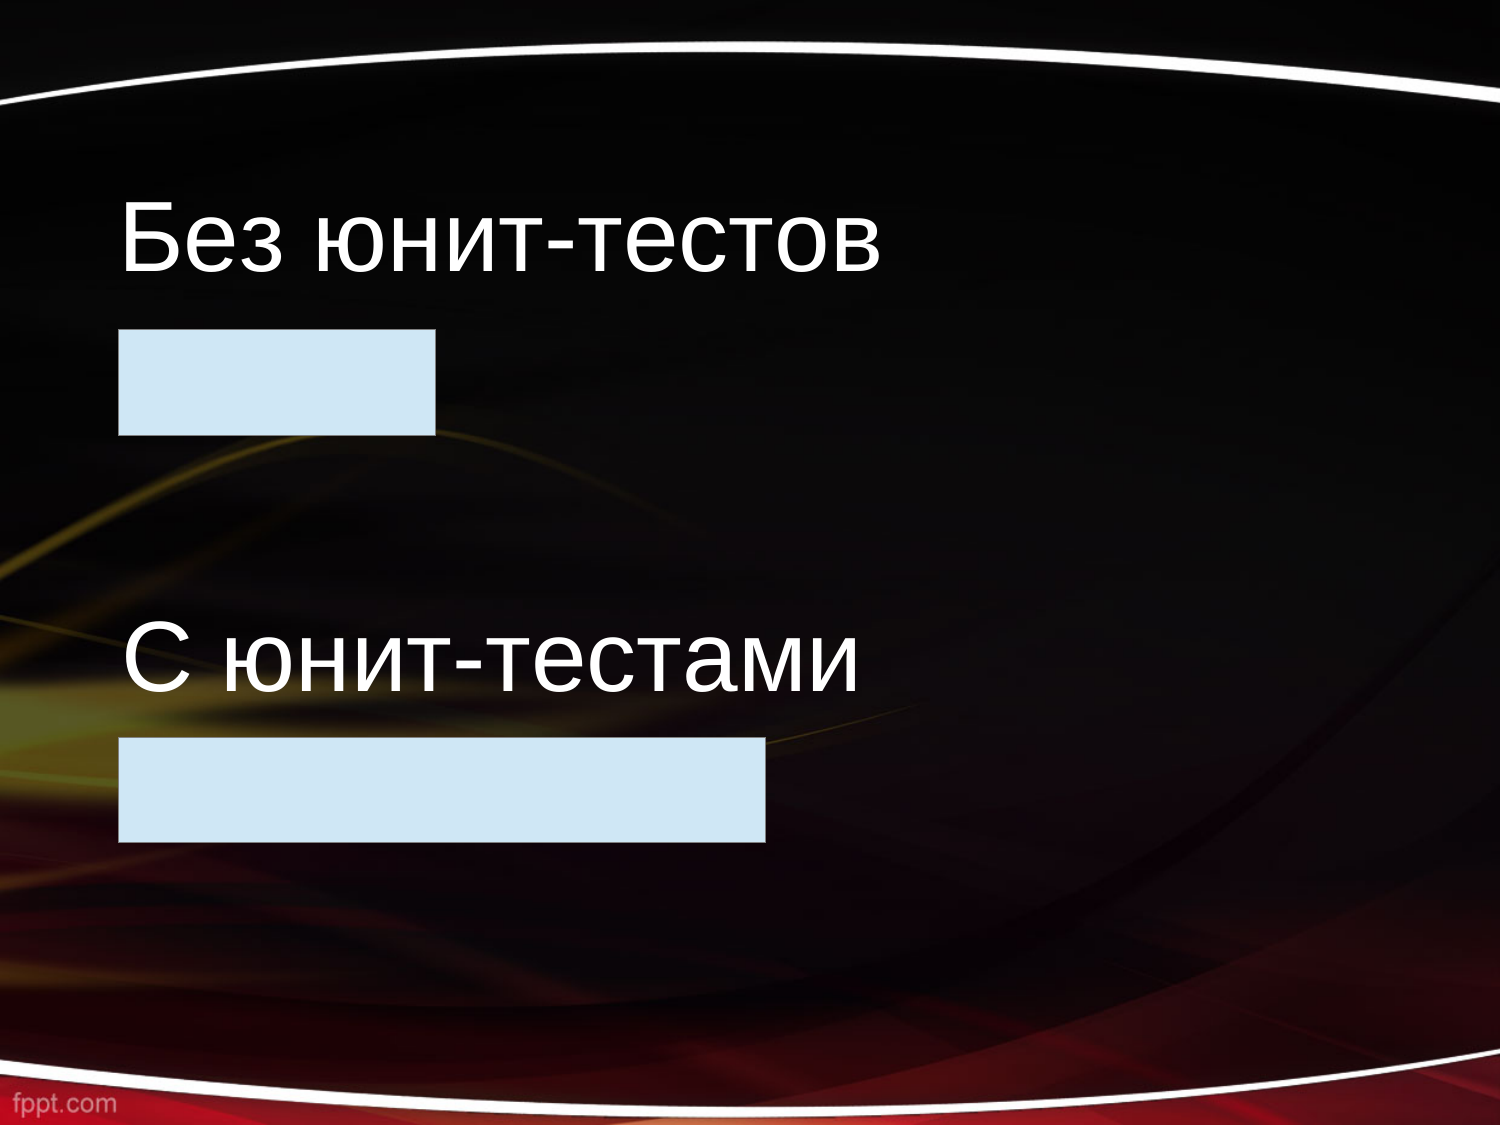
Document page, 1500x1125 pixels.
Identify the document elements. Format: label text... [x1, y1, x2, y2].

picture [0, 0, 1500, 1125]
text_box [118, 329, 436, 436]
list С юнит-тестами [50, 565, 1367, 738]
list Без юнит-тестов [47, 146, 1364, 317]
text_box [118, 737, 766, 843]
